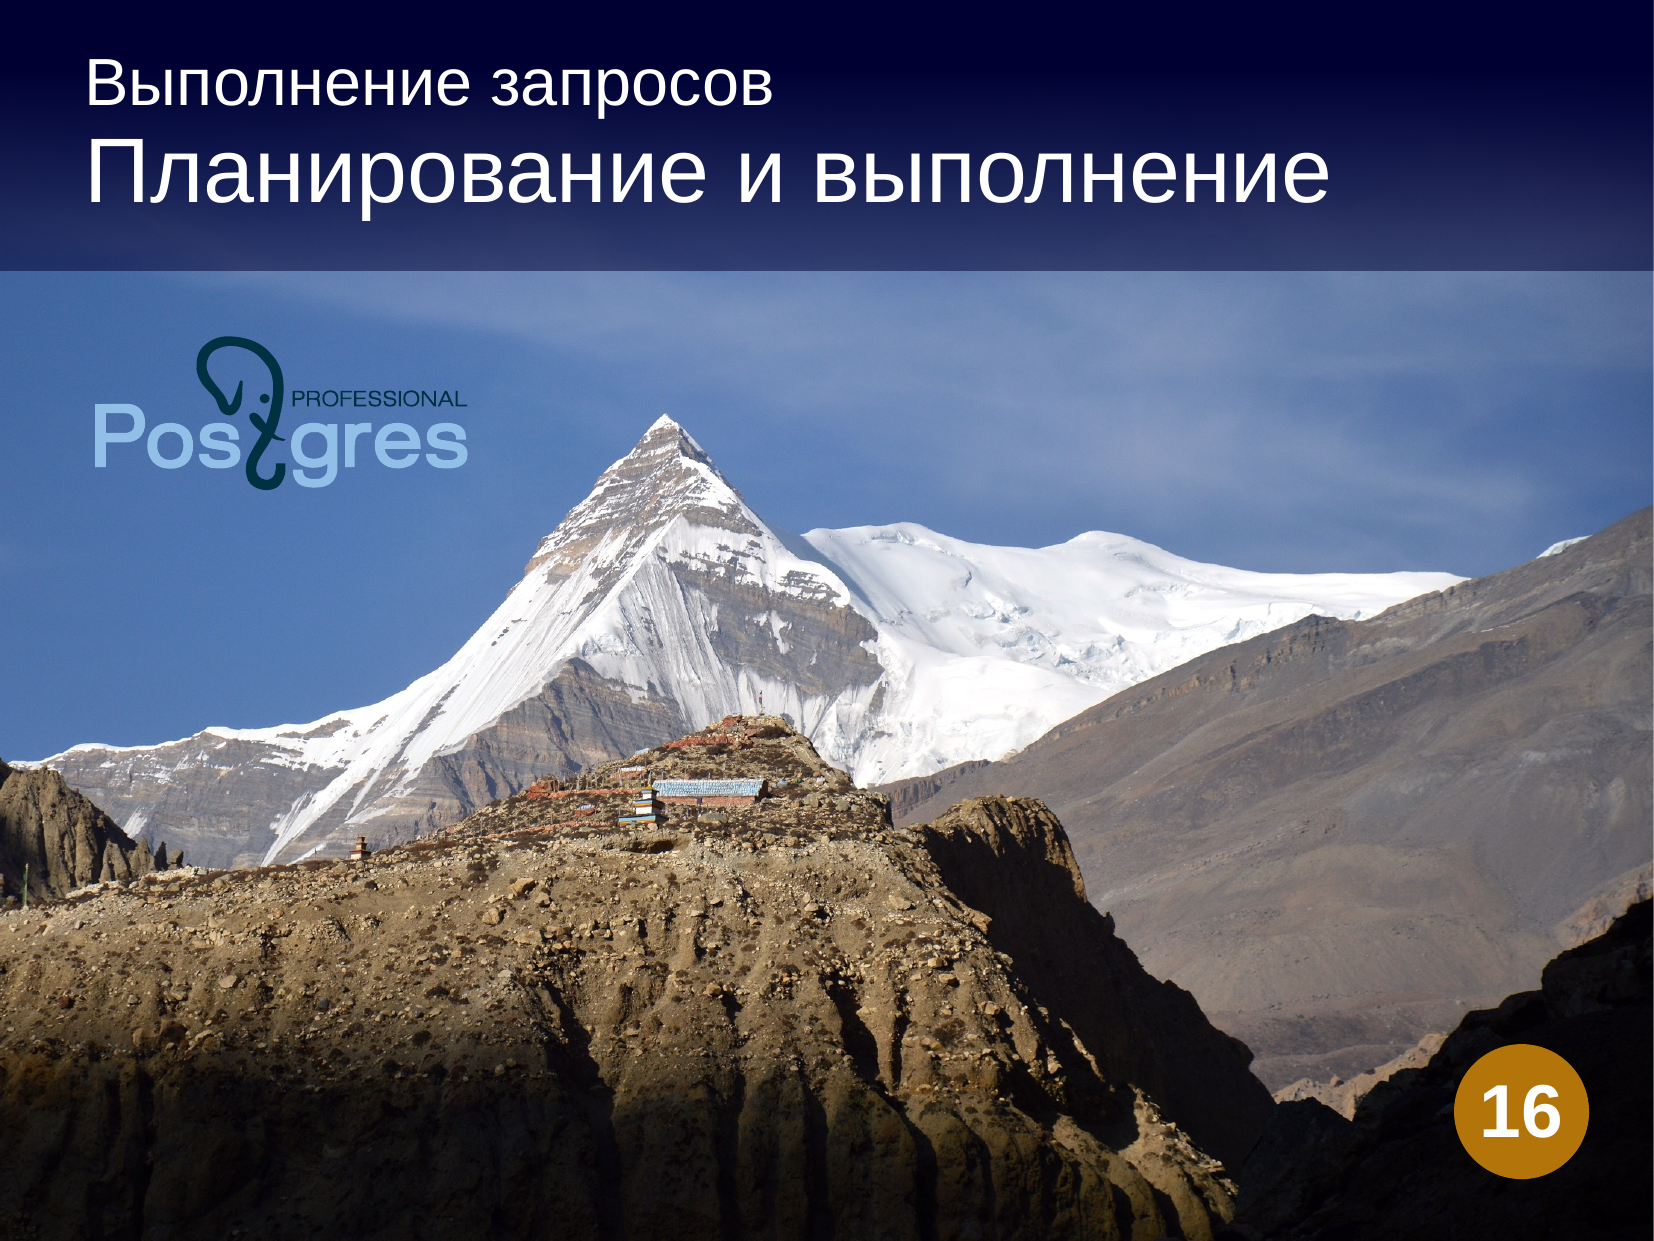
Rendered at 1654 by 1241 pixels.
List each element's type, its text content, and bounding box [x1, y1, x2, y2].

text_box 16 [1454, 1044, 1590, 1180]
title Выполнение запросов Планирование и выполнение [84, 44, 1636, 251]
picture [0, 271, 1654, 1241]
